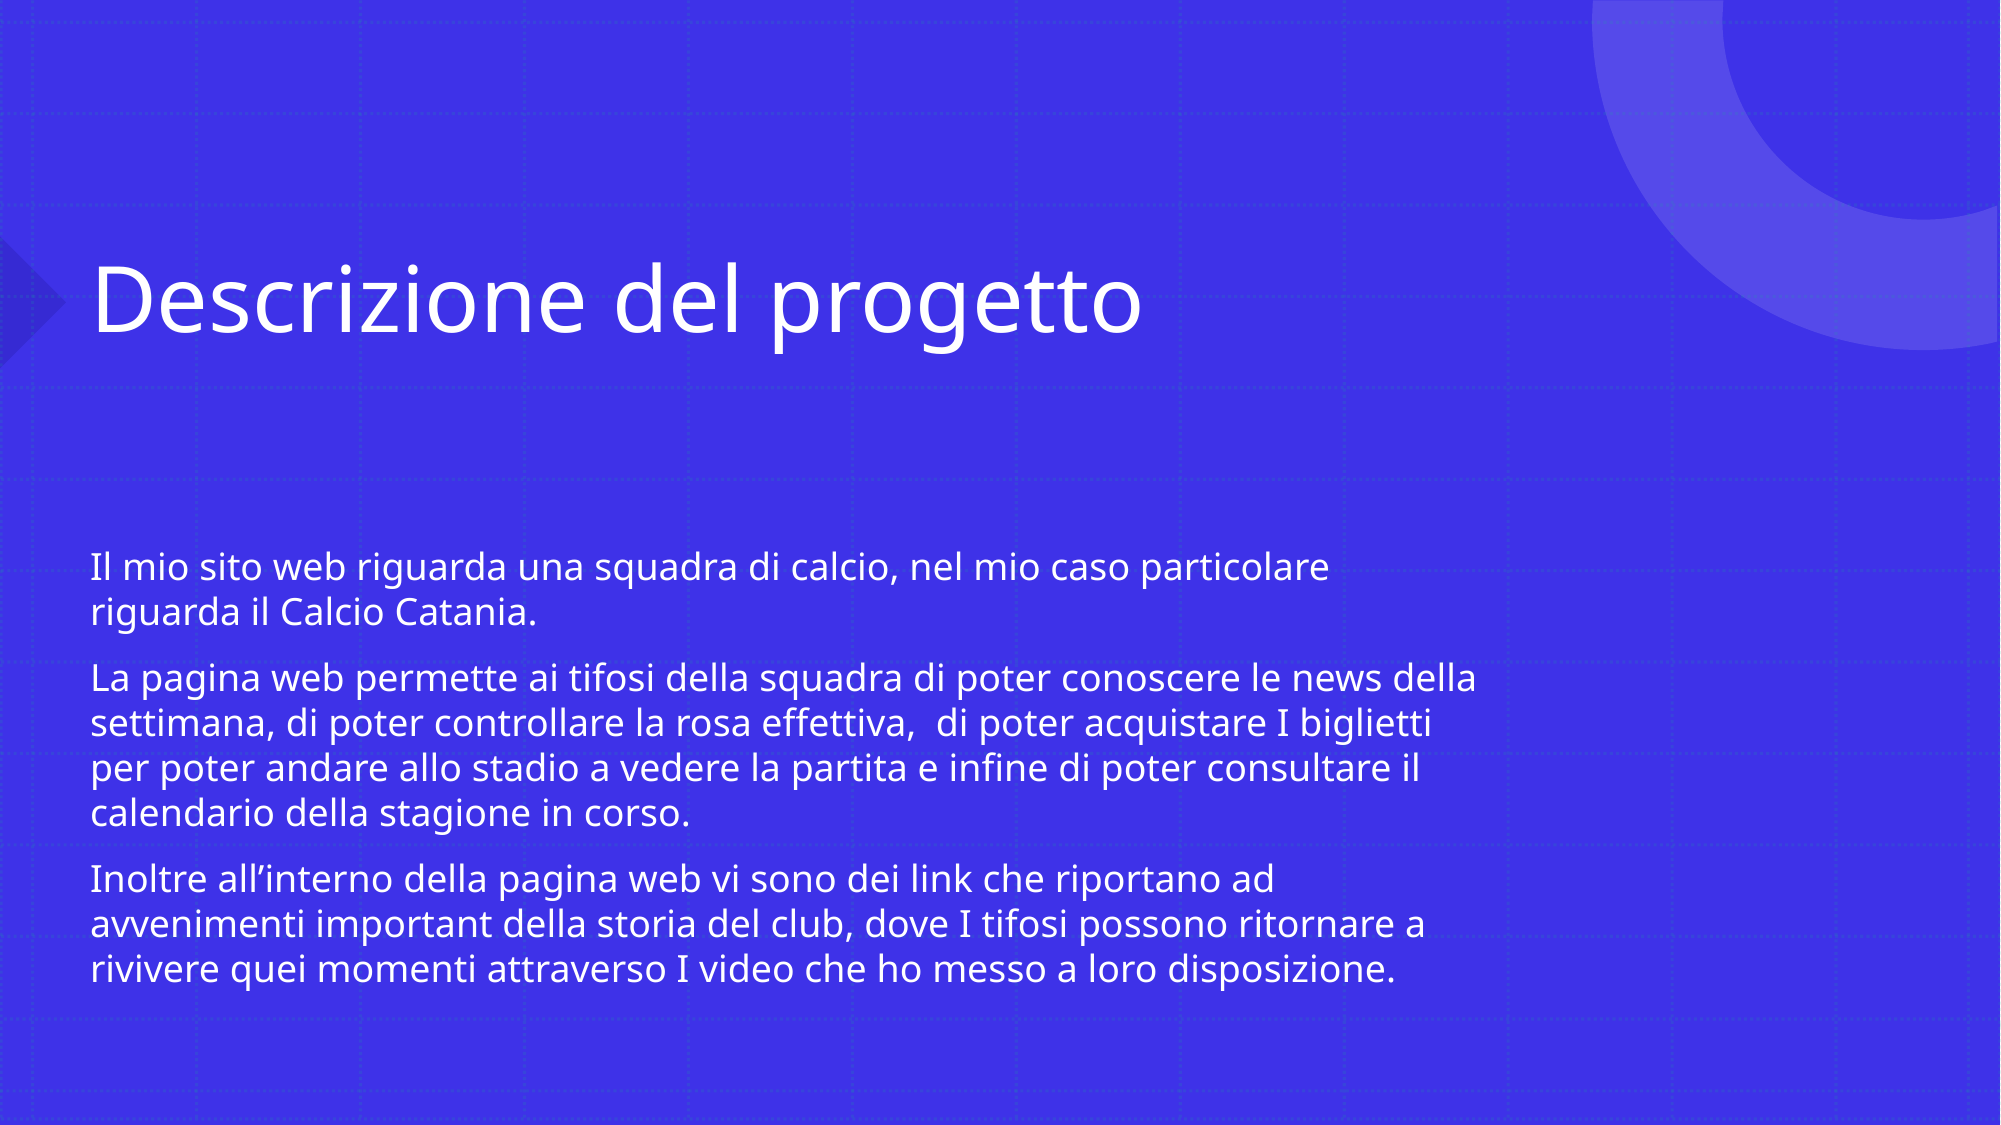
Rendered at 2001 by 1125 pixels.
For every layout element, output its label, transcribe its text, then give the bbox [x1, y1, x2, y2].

list Il mio sito web riguarda una squadra di calcio, nel mio caso particolare riguarda il Calcio Catania. La pagina web permette ai tifosi della squadra di poter conoscere le news della settimana, di poter controllare la rosa effettiva, di poter acquistare I biglietti per poter andare allo stadio a vedere la partita e infine di poter consultare il calendario della stagione in corso. Inoltre all’interno della pagina web vi sono dei link che riportano ad avvenimenti important della storia del club, dove I tifosi possono ritornare a rivivere quei momenti attraverso I video che ho messo a loro disposizione. [75, 535, 1508, 1030]
text_box [0, 0, 2000, 1125]
title Descrizione del progetto [75, 118, 1508, 488]
